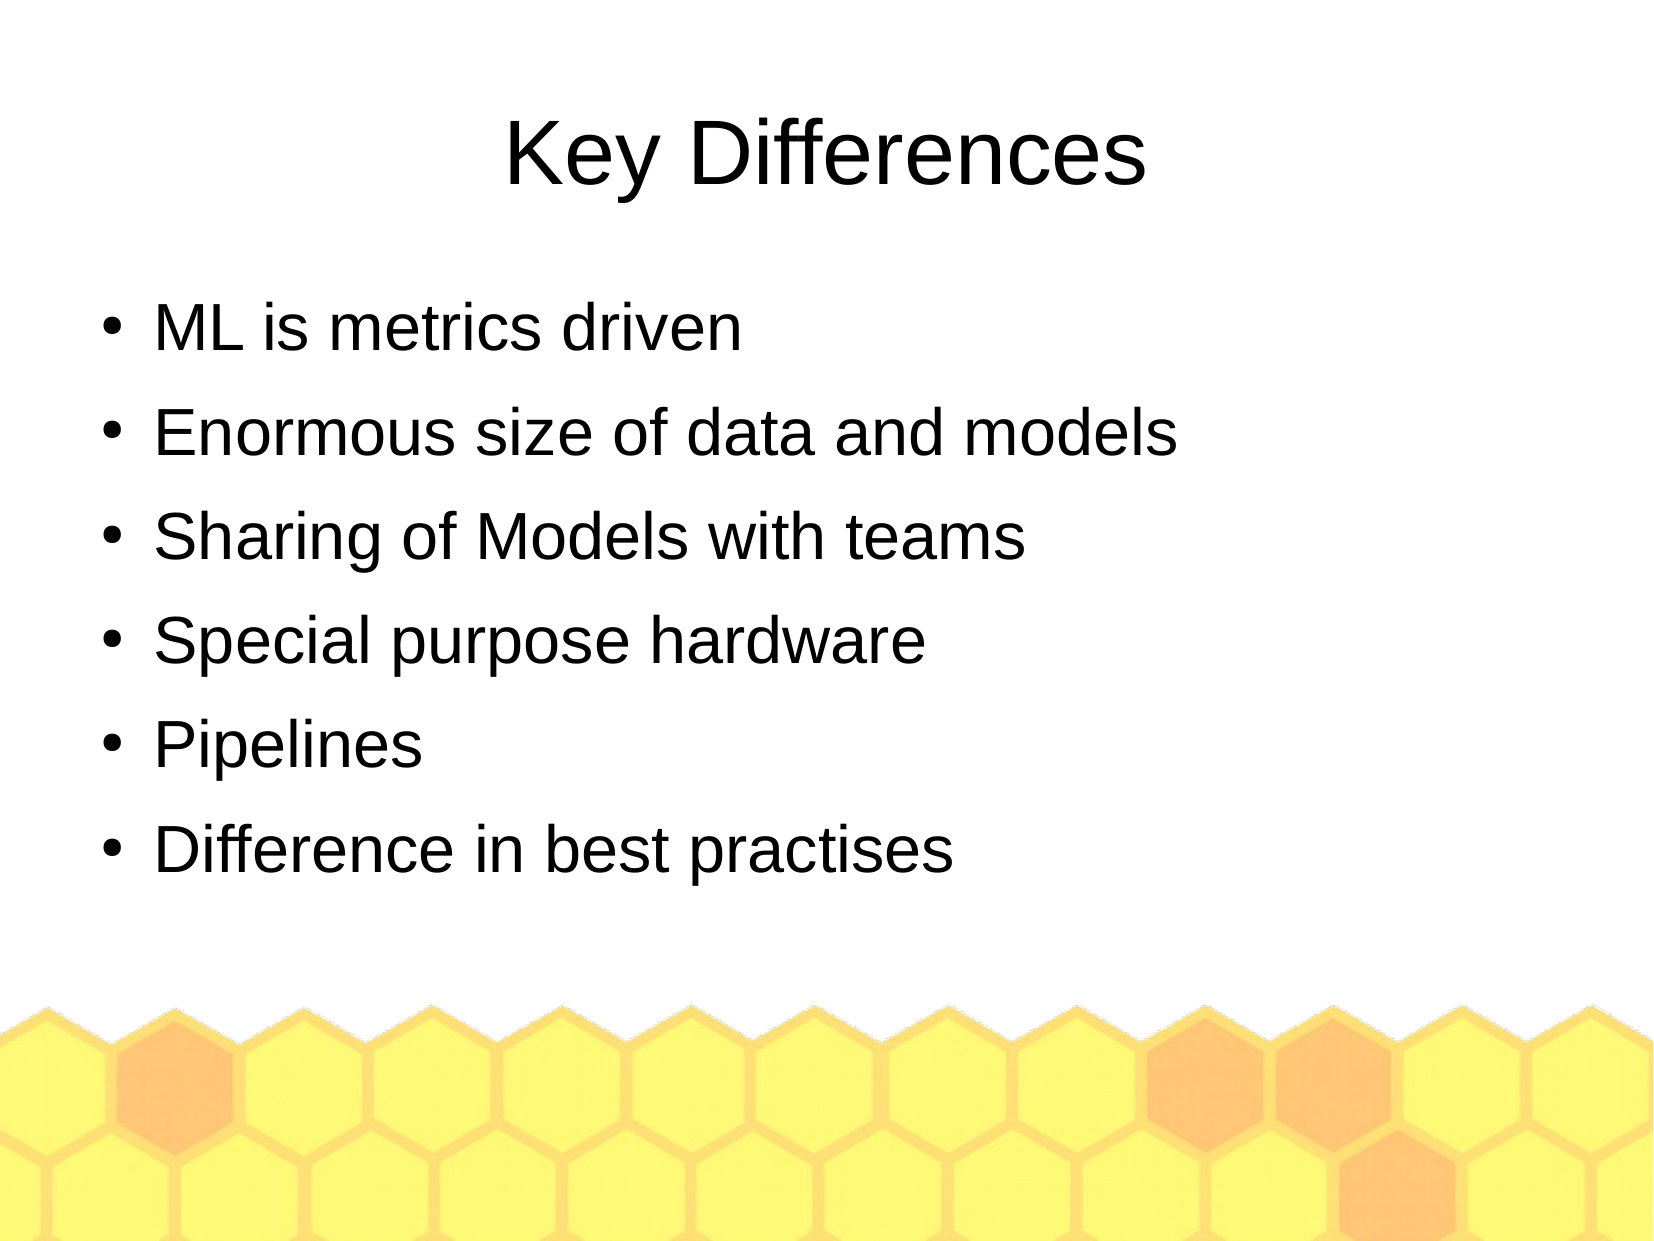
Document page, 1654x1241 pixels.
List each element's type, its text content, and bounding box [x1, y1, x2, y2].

title Key Differences [82, 49, 1571, 257]
picture [0, 1001, 1654, 1241]
list ML is metrics driven Enormous size of data and models Sharing of Models with teams Special purpose hardware Pipelines Difference in best practises [82, 290, 1571, 1010]
